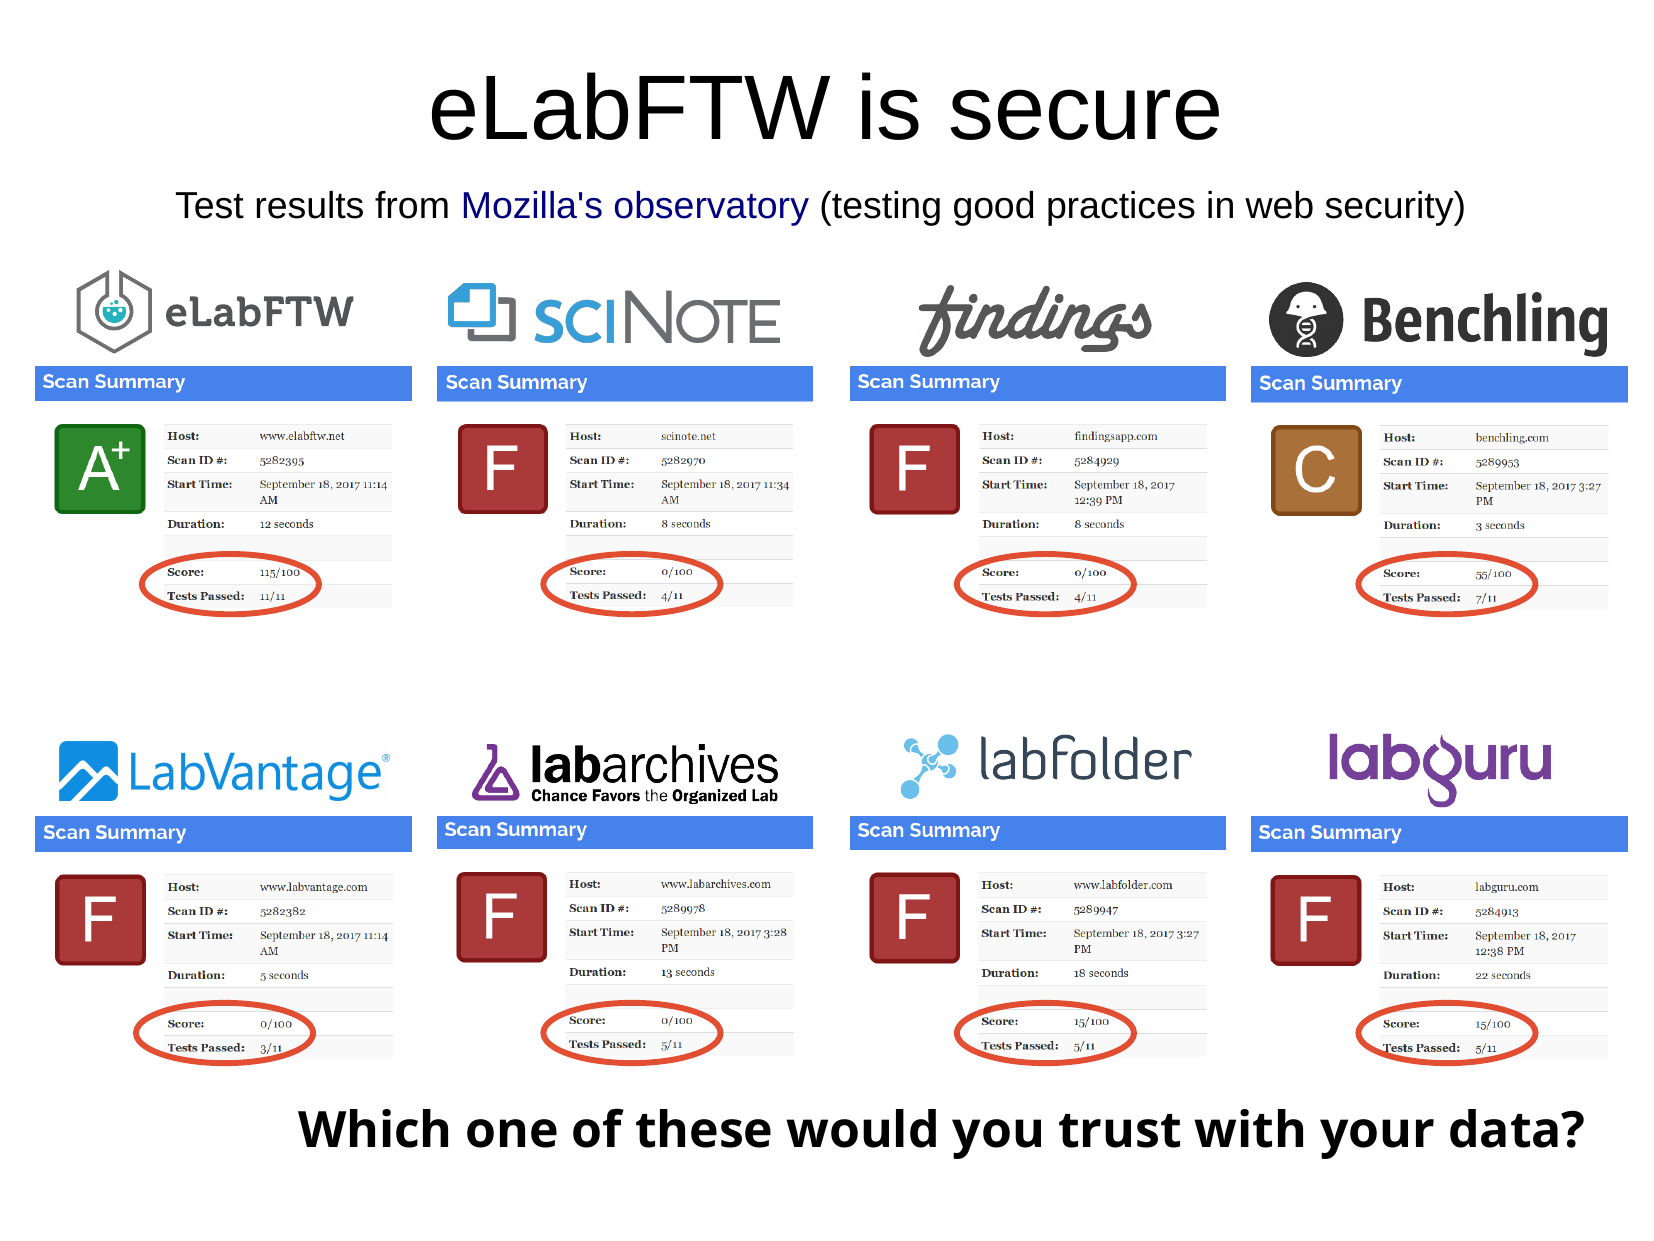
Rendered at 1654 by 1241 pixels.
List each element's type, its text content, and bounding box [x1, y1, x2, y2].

picture [897, 732, 1193, 804]
picture [35, 816, 412, 1111]
picture [909, 279, 1162, 365]
picture [76, 269, 355, 355]
picture [448, 283, 780, 343]
picture [850, 366, 1226, 660]
picture [35, 366, 412, 628]
picture [59, 741, 390, 801]
picture [1251, 366, 1628, 652]
title eLabFTW is secure [82, 49, 1571, 166]
picture [1322, 720, 1557, 809]
picture [1251, 816, 1628, 1086]
text_box Test results from Mozilla's observatory (testing good practices in web security) [47, 177, 1595, 246]
text_box Which one of these would you trust with your data? [283, 1086, 1654, 1170]
picture [437, 366, 813, 651]
picture [437, 816, 813, 1082]
picture [850, 816, 1226, 1086]
picture [472, 744, 778, 804]
picture [1269, 282, 1607, 357]
